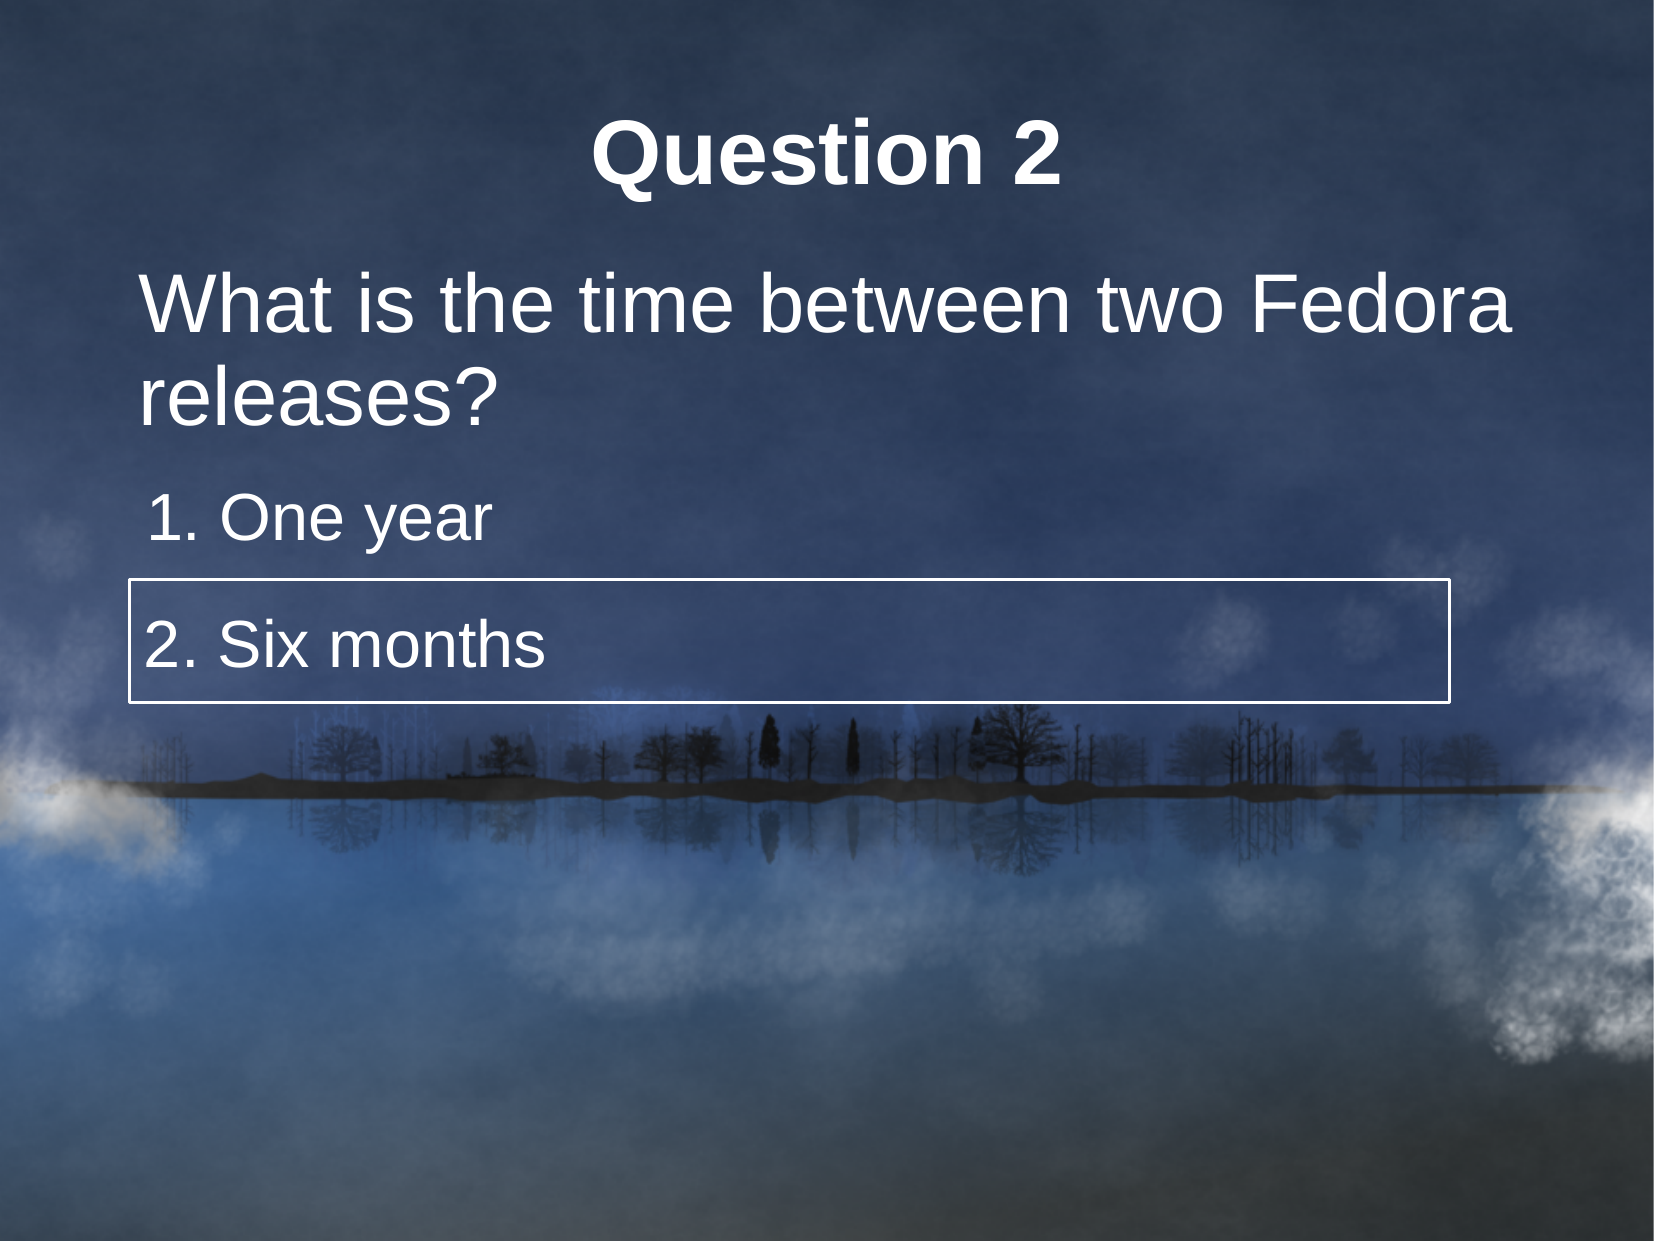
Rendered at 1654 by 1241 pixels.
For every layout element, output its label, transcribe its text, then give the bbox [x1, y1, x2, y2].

text_box 1. One year [131, 472, 976, 571]
title Question 2 [82, 49, 1571, 257]
text_box [129, 579, 1450, 703]
text_box What is the time between two Fedora releases? [124, 249, 1538, 451]
picture [0, 0, 1654, 1241]
